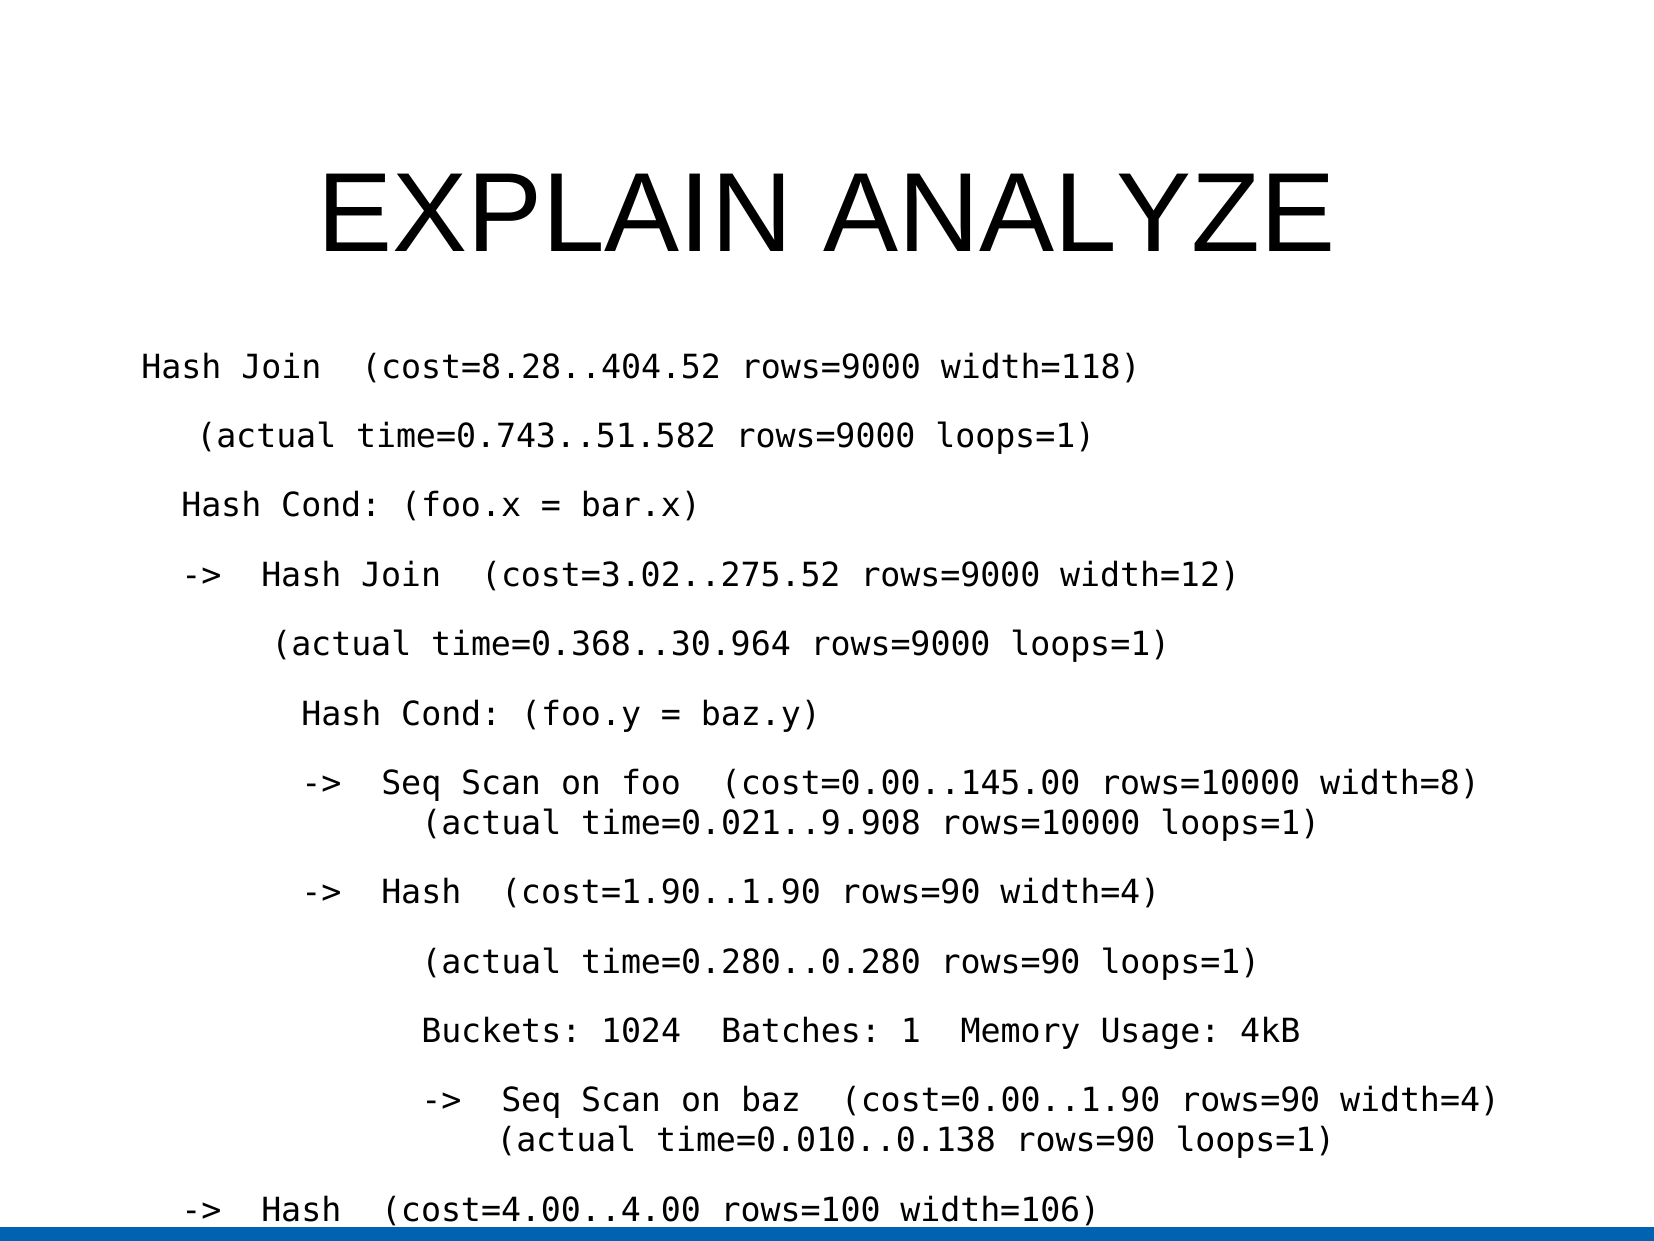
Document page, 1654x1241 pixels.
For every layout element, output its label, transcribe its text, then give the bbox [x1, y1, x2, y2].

title EXPLAIN ANALYZE [121, 102, 1533, 311]
subtitle Hash Join (cost=8.28..404.52 rows=9000 width=118) (actual time=0.743..51.582 rows=9000 loops=1) Hash Cond: (foo.x = bar.x) -> Hash Join (cost=3.02..275.52 rows=9000 width=12) (actual time=0.368..30.964 rows=9000 loops=1) Hash Cond: (foo.y = baz.y) -> Seq Scan on foo (cost=0.00..145.00 rows=10000 width=8) (actual time=0.021..9.908 rows=10000 loops=1) -> Hash (cost=1.90..1.90 rows=90 width=4) (actual time=0.280..0.280 rows=90 loops=1) Buckets: 1024 Batches: 1 Memory Usage: 4kB -> Seq Scan on baz (cost=0.00..1.90 rows=90 width=4) (actual time=0.010..0.138 rows=90 loops=1) -> Hash (cost=4.00..4.00 rows=100 width=106) (actual time=0.354..0.354 rows=100 loops=1) Buckets: 1024 Batches: 1 Memory Usage: 14kB -> Seq Scan on bar (cost=0.00..4.00 rows=100 width=106) (actual time=0.007..0.167 rows=100 loops=1) Total runtime: 59.376 ms [121, 344, 1533, 1127]
